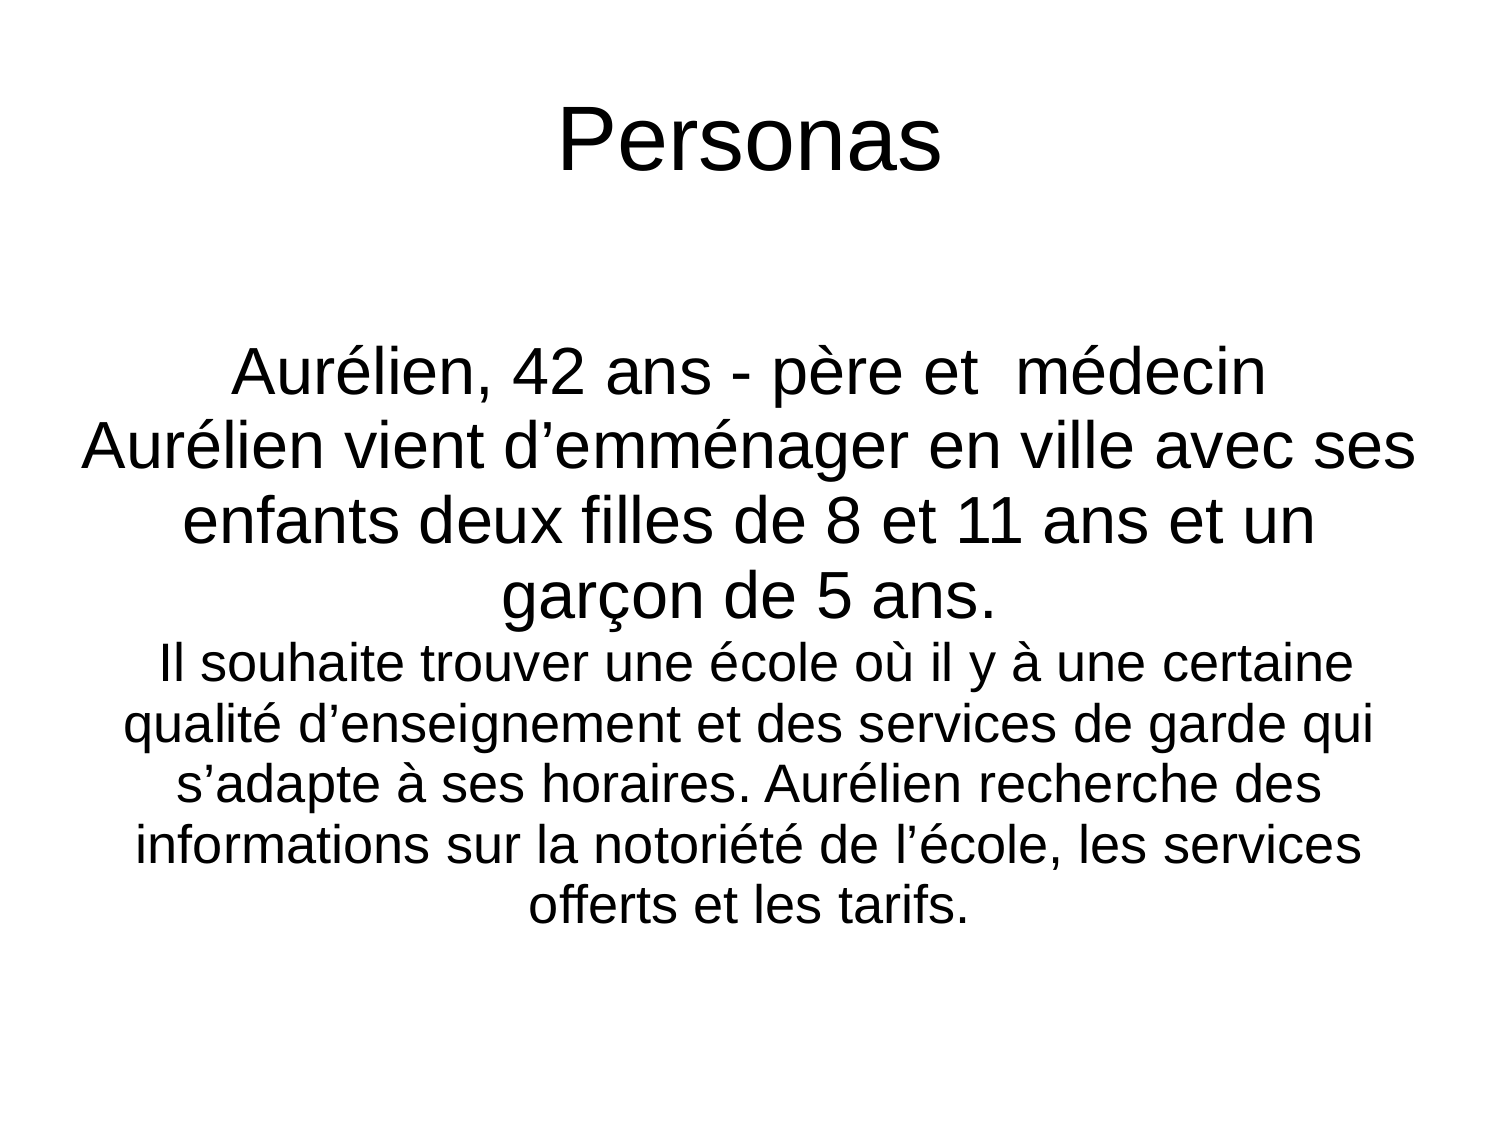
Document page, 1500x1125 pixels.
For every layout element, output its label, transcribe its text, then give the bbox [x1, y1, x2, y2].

subtitle Aurélien, 42 ans - père et médecin Aurélien vient d’emménager en ville avec ses enfants deux filles de 8 et 11 ans et un garçon de 5 ans. Il souhaite trouver une école où il y à une certaine qualité d’enseignement et des services de garde qui s’adapte à ses horaires. Aurélien recherche des informations sur la notoriété de l’école, les services offerts et les tarifs. [75, 263, 1425, 1006]
title Personas [75, 44, 1425, 233]
